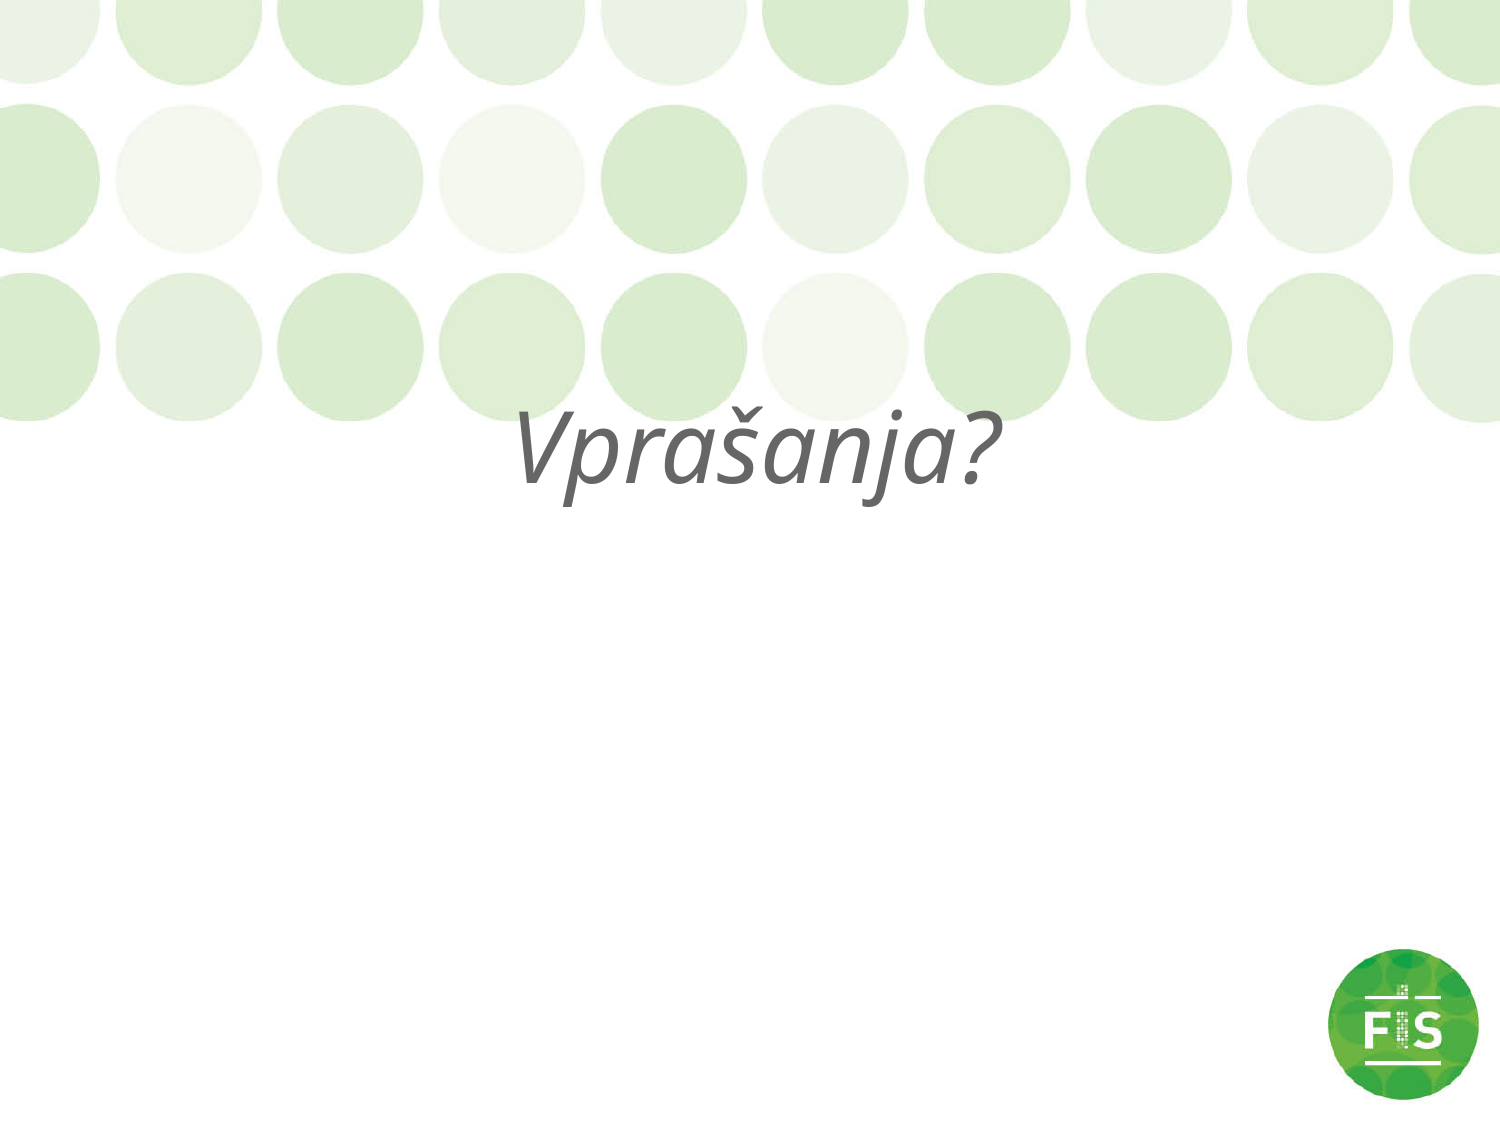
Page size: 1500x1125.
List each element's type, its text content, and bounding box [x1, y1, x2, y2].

picture [0, 0, 1500, 1125]
list Vprašanja? [118, 389, 1323, 839]
